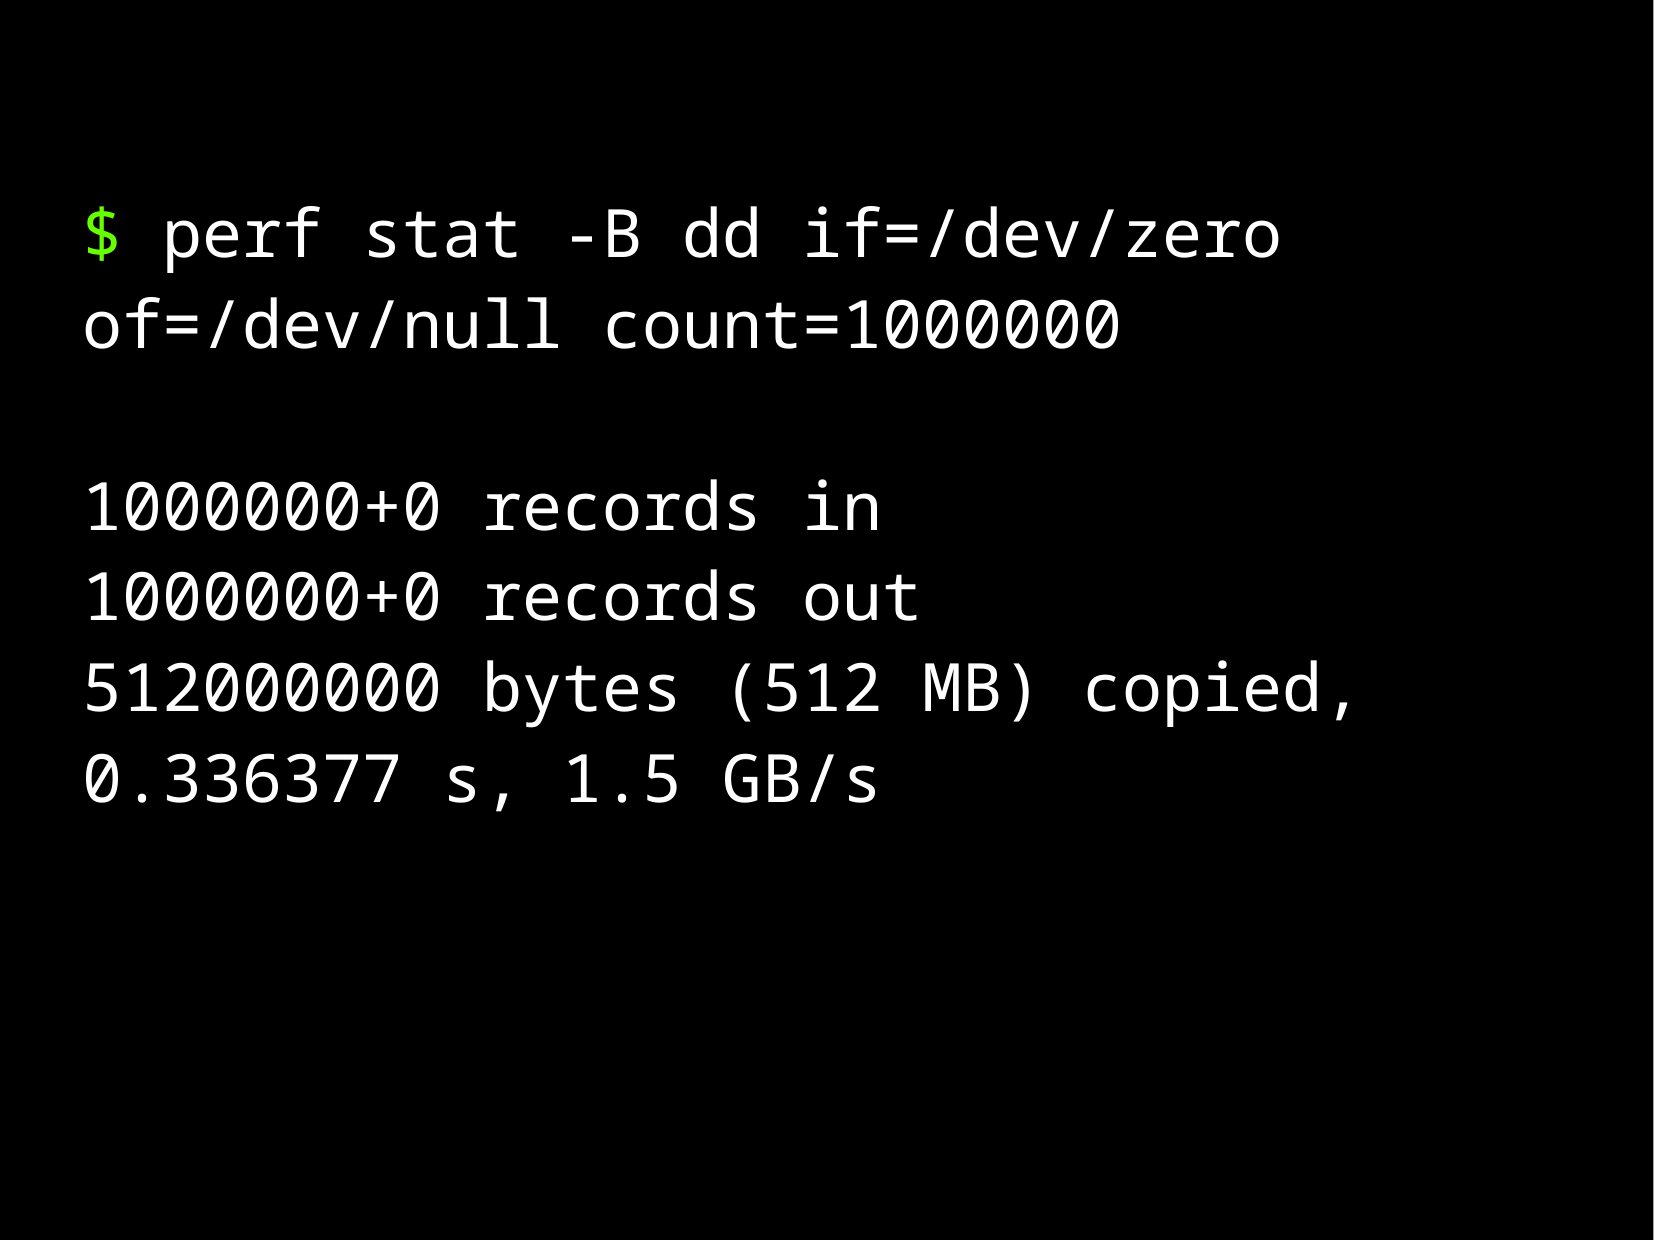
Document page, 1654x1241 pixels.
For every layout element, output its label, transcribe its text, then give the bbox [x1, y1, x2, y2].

subtitle $ perf stat -B dd if=/dev/zero of=/dev/null count=1000000 1000000+0 records in 1000000+0 records out 512000000 bytes (512 MB) copied, 0.336377 s, 1.5 GB/s [82, 49, 1571, 1109]
